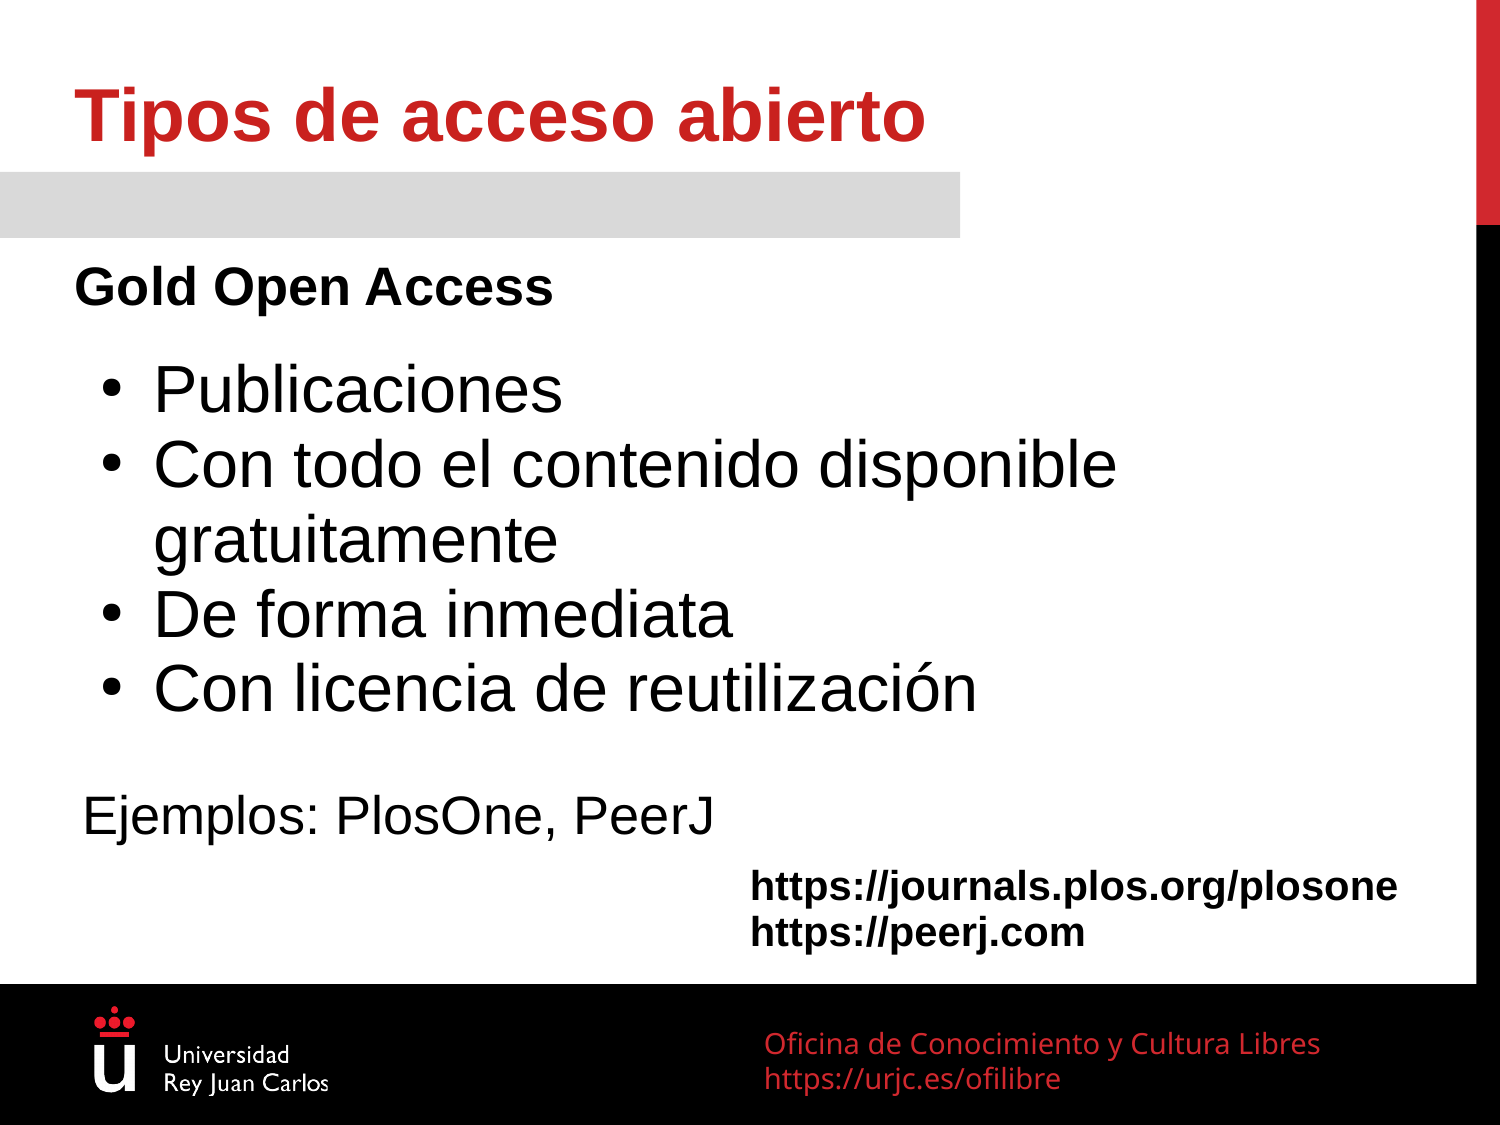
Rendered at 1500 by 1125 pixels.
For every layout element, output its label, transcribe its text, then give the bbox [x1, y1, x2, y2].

text_box [0, 984, 1500, 1125]
picture [94, 1006, 328, 1096]
text_box Tipos de acceso abierto [60, 66, 991, 249]
text_box Publicaciones Con todo el contenido disponible gratuitamente De forma inmediata Con licencia de reutilización Ejemplos: PlosOne, PeerJ [67, 345, 1201, 856]
text_box [0, 171, 961, 238]
title [75, 24, 1026, 250]
text_box Oficina de Conocimiento y Cultura Libres https://urjc.es/ofilibre [748, 1017, 1500, 1125]
text_box Gold Open Access [60, 248, 676, 338]
text_box https://journals.plos.org/plosone https://peerj.com [735, 855, 1441, 963]
